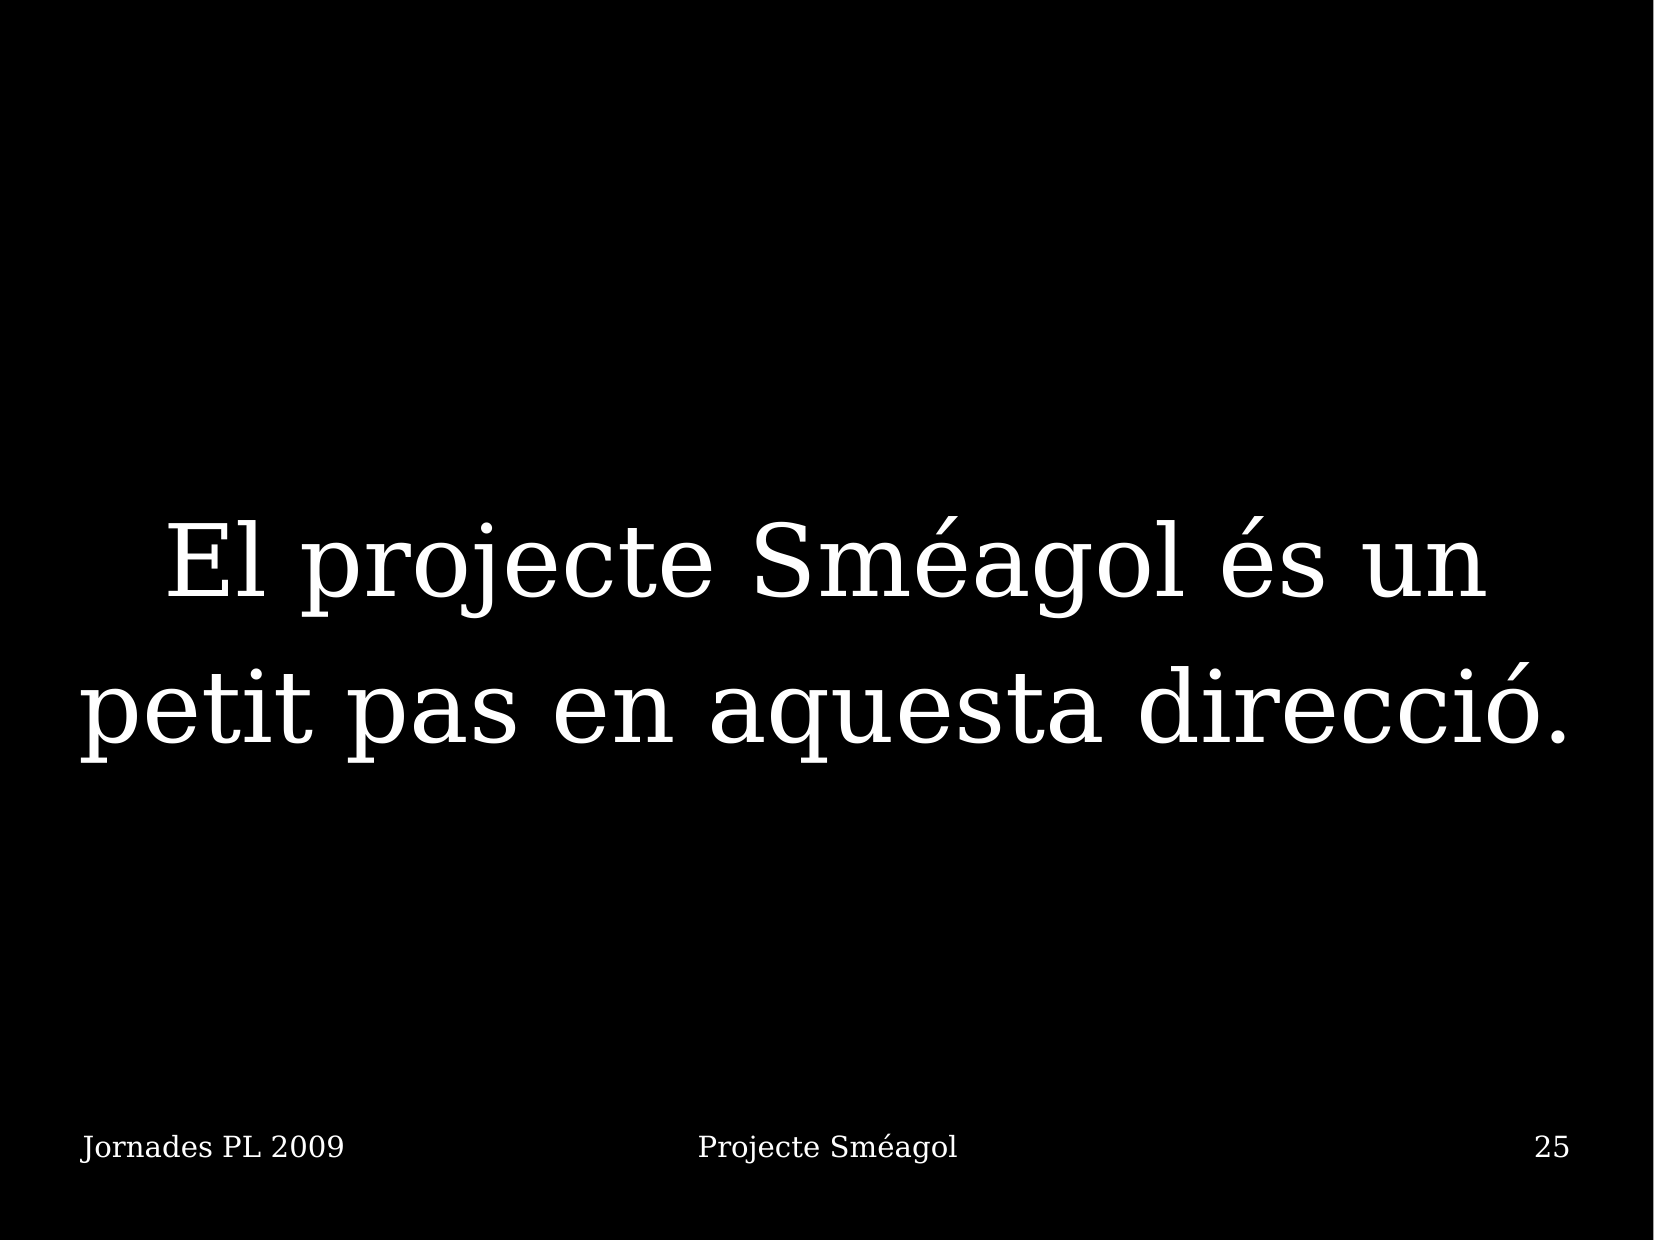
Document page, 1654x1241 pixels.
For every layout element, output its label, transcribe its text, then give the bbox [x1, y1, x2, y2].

title El projecte Sméagol és un petit pas en aquesta direcció. [59, 489, 1595, 752]
